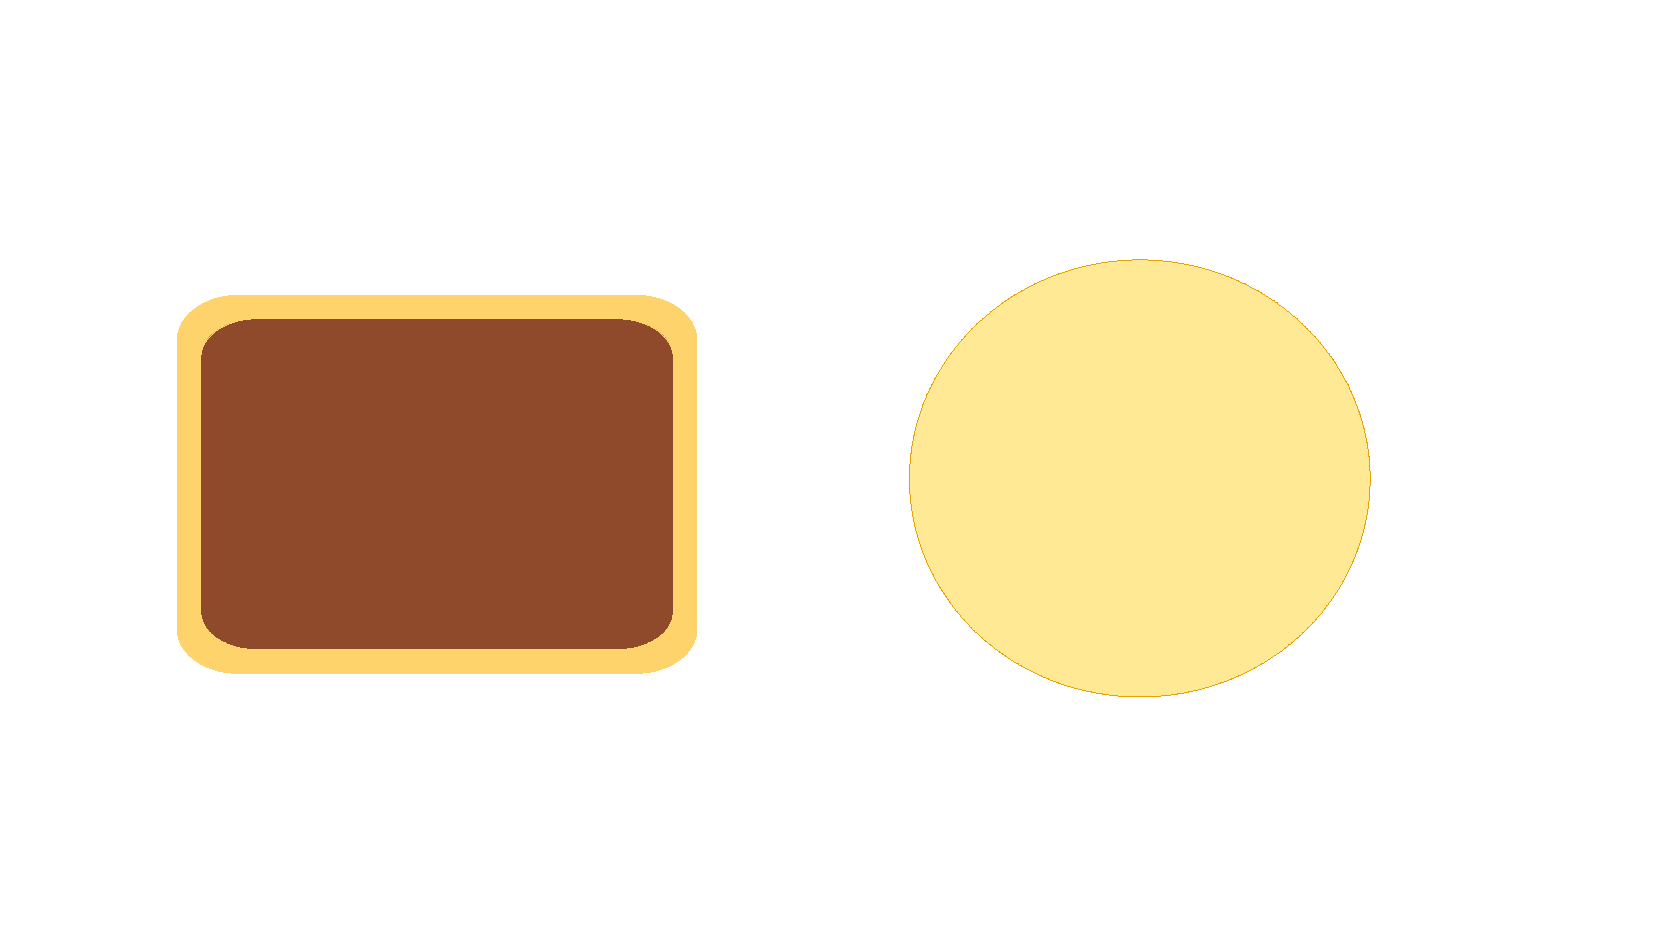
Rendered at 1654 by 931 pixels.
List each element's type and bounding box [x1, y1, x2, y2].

text_box [177, 295, 697, 674]
text_box [909, 259, 1371, 697]
